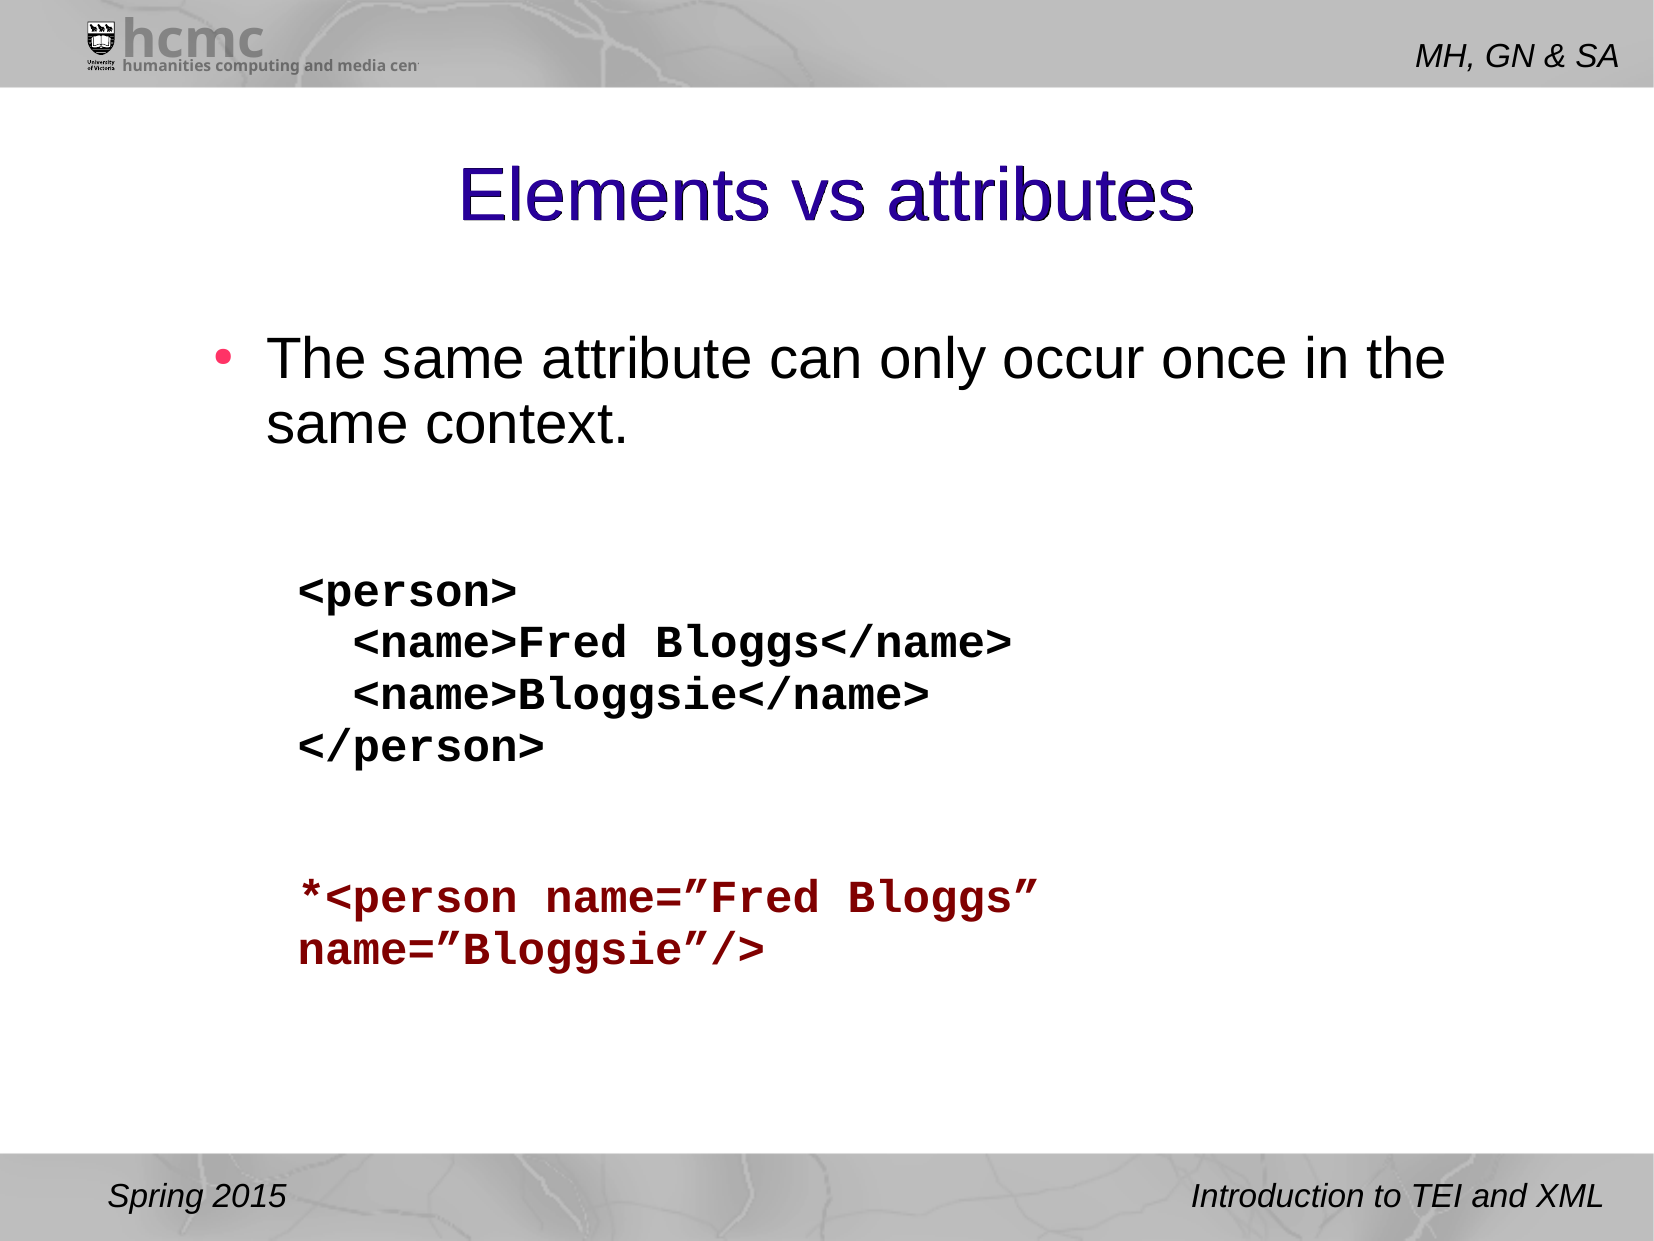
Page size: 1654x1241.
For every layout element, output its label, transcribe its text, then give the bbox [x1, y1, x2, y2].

title Elements vs attributes [118, 90, 1536, 298]
list The same attribute can only occur once in the same context. <person> <name>Fred Bloggs</name> <name>Bloggsie</name> </person> *<person name=”Fred Bloggs” name=”Bloggsie”/> [147, 325, 1506, 1233]
picture [0, 0, 1654, 1241]
